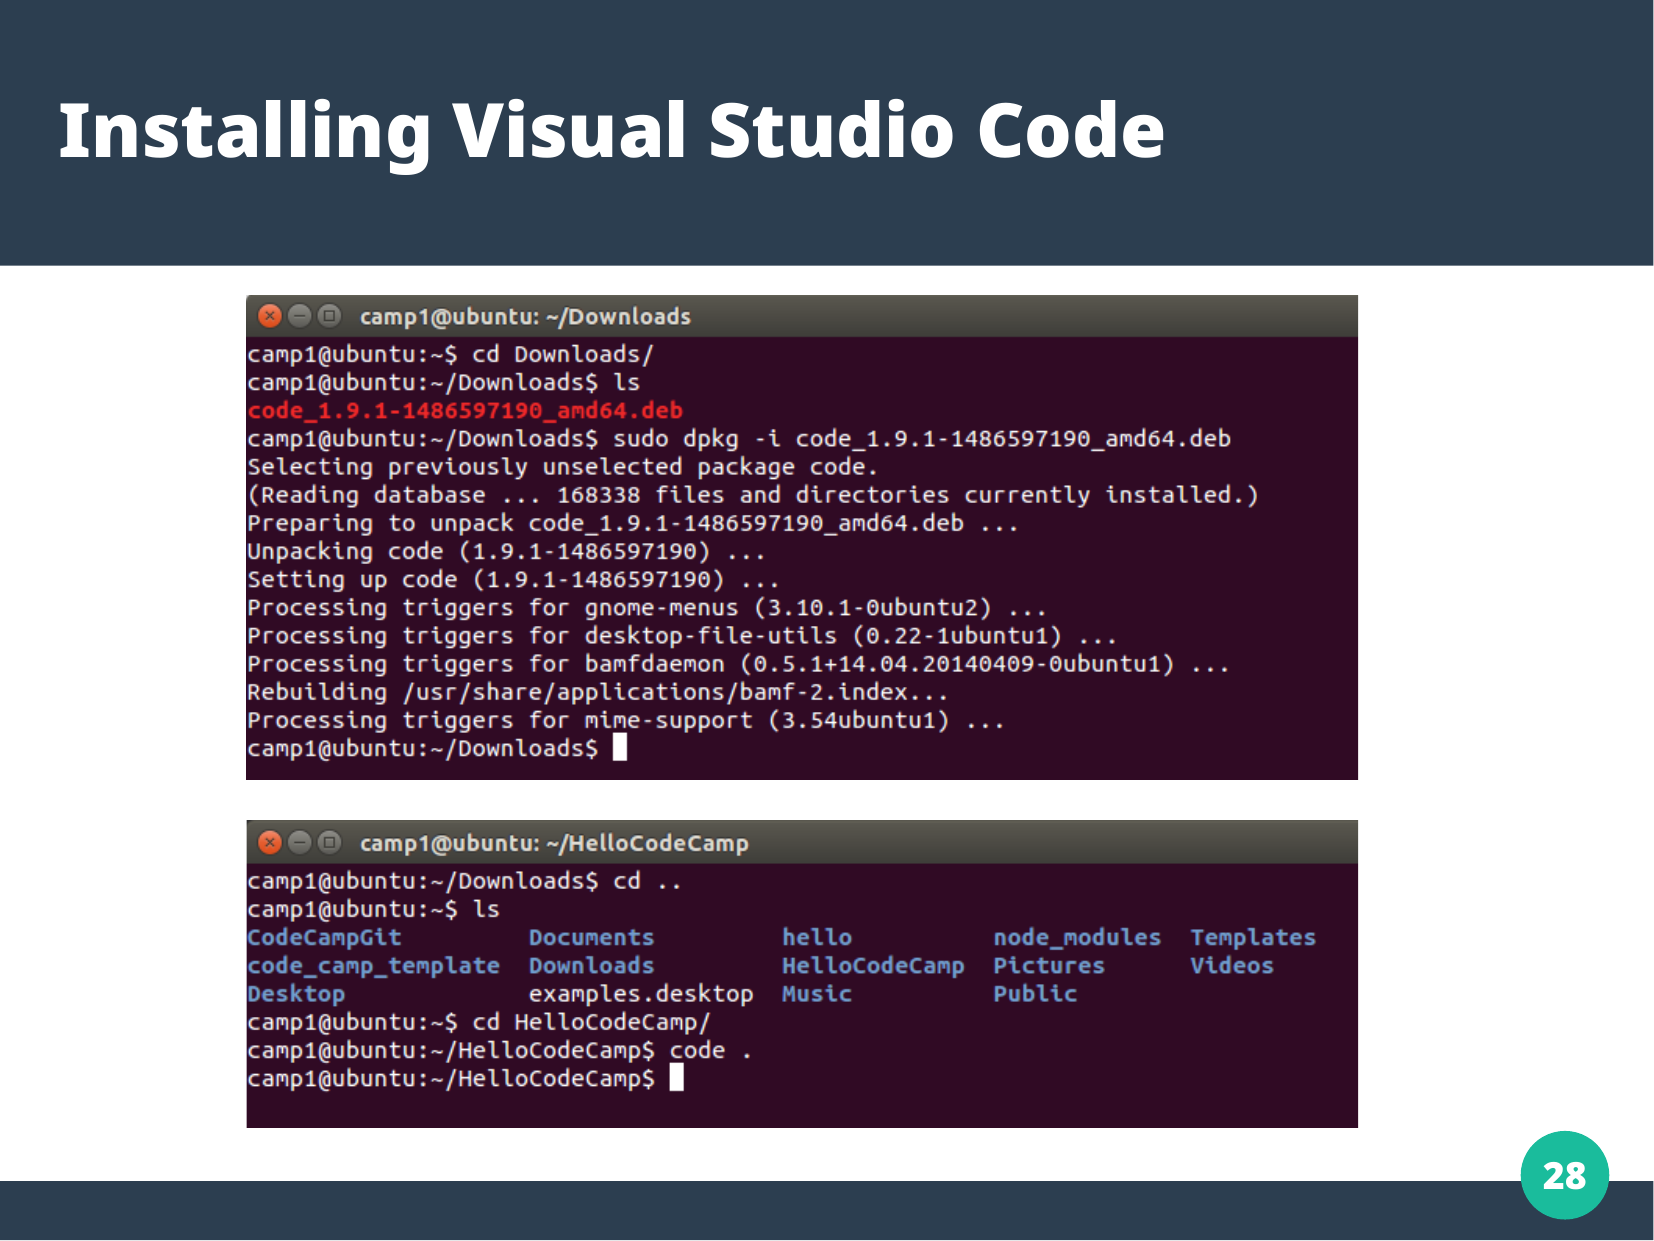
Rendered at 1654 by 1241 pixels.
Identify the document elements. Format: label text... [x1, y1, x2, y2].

title Installing Visual Studio Code [59, 49, 1595, 207]
picture [246, 820, 1359, 1128]
picture [246, 295, 1359, 780]
